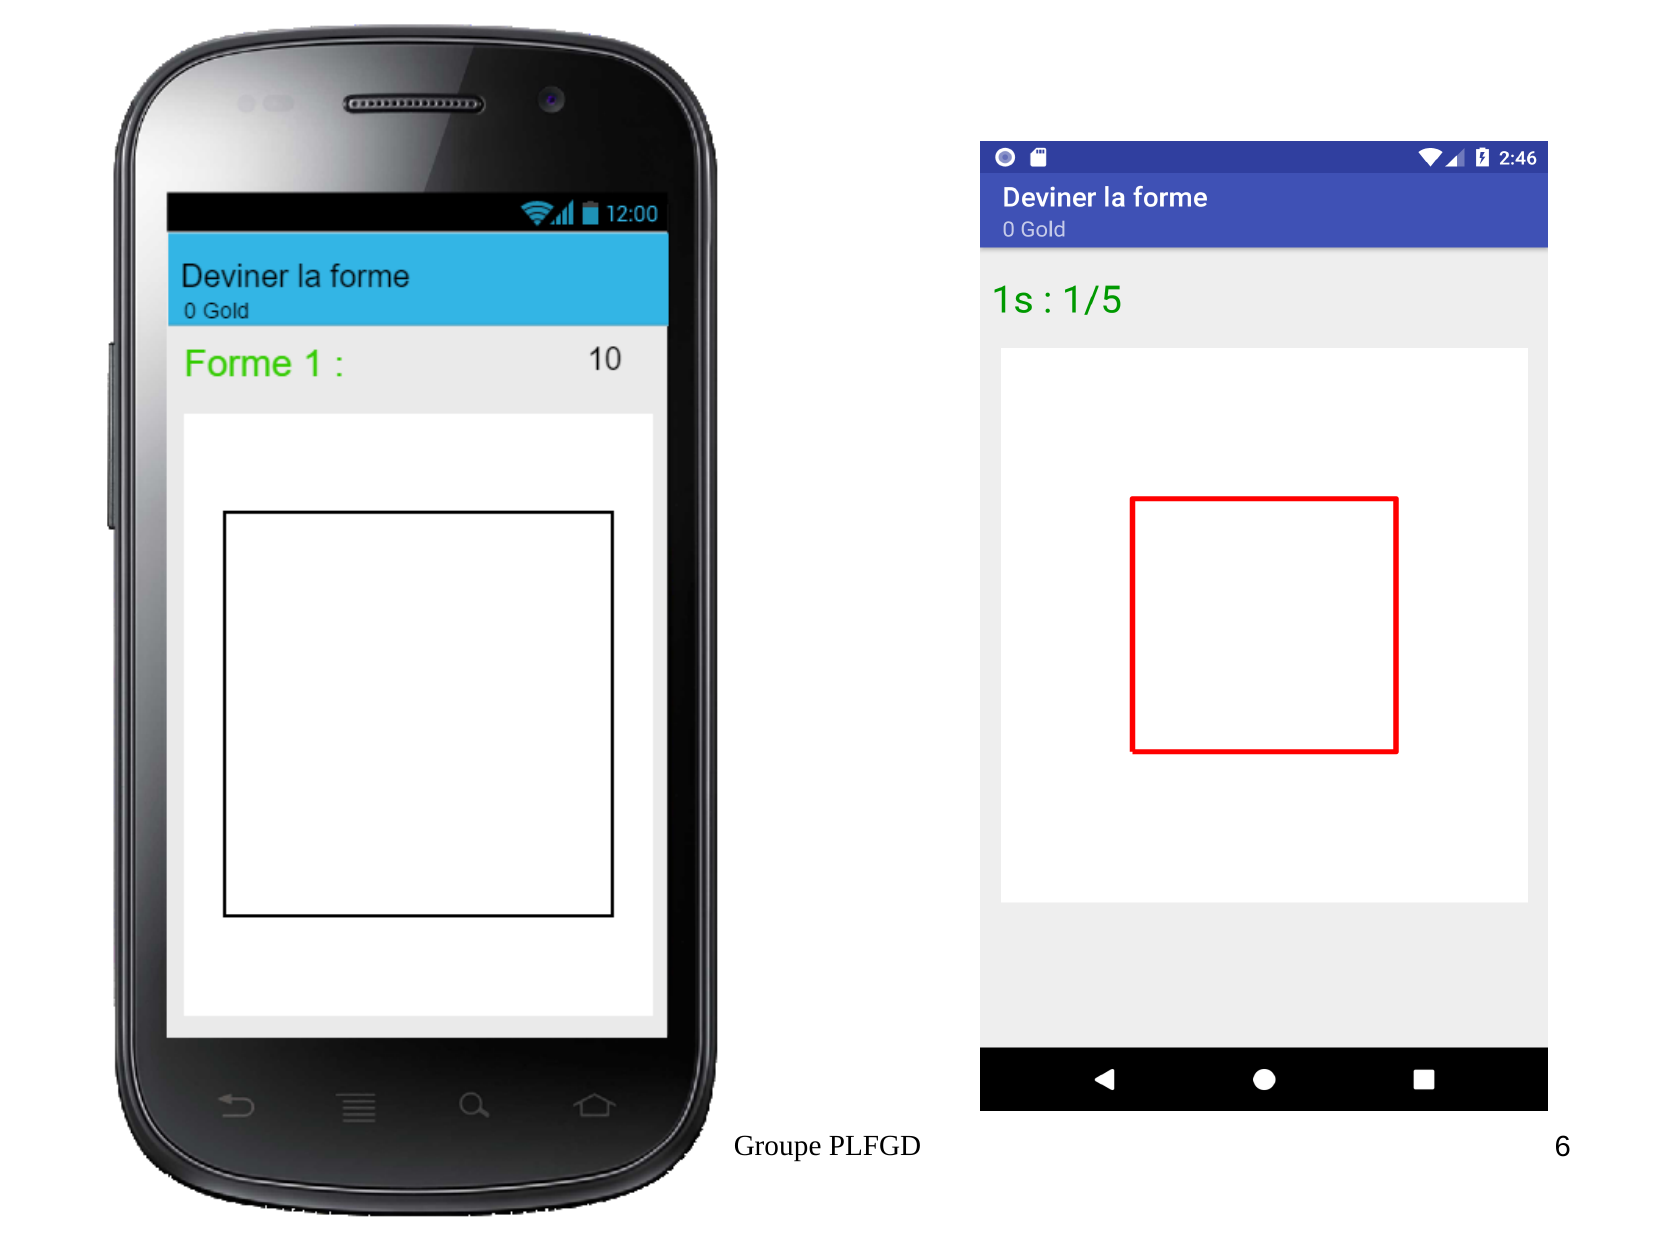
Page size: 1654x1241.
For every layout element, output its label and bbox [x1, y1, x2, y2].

picture [106, 23, 719, 1218]
picture [980, 141, 1548, 1111]
